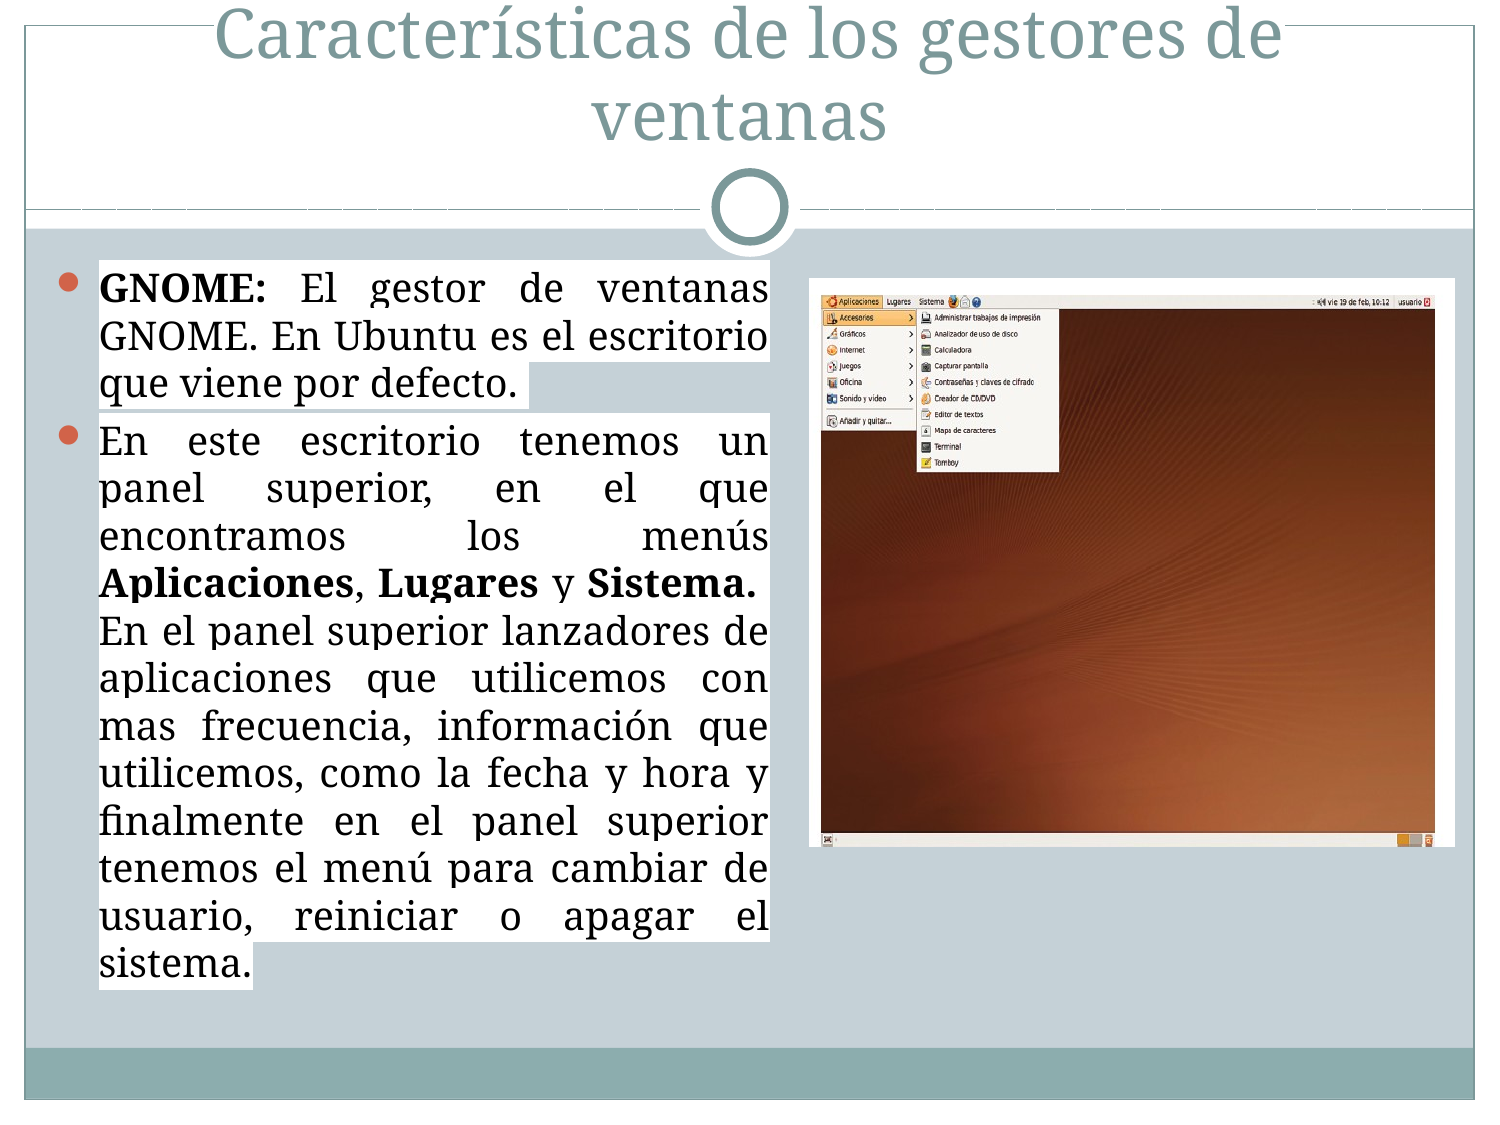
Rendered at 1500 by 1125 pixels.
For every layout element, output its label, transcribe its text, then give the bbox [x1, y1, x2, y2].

list GNOME: El gestor de ventanas GNOME. En Ubuntu es el escritorio que viene por defecto. En este escritorio tenemos un panel superior, en el que encontramos los menús Aplicaciones, Lugares y Sistema. En el panel superior lanzadores de aplicaciones que utilicemos con mas frecuencia, información que utilicemos, como la fecha y hora y finalmente en el panel superior tenemos el menú para cambiar de usuario, reiniciar o apagar el sistema. [41, 255, 786, 1006]
title Características de los gestores de ventanas [49, 37, 1450, 162]
picture [809, 278, 1455, 847]
